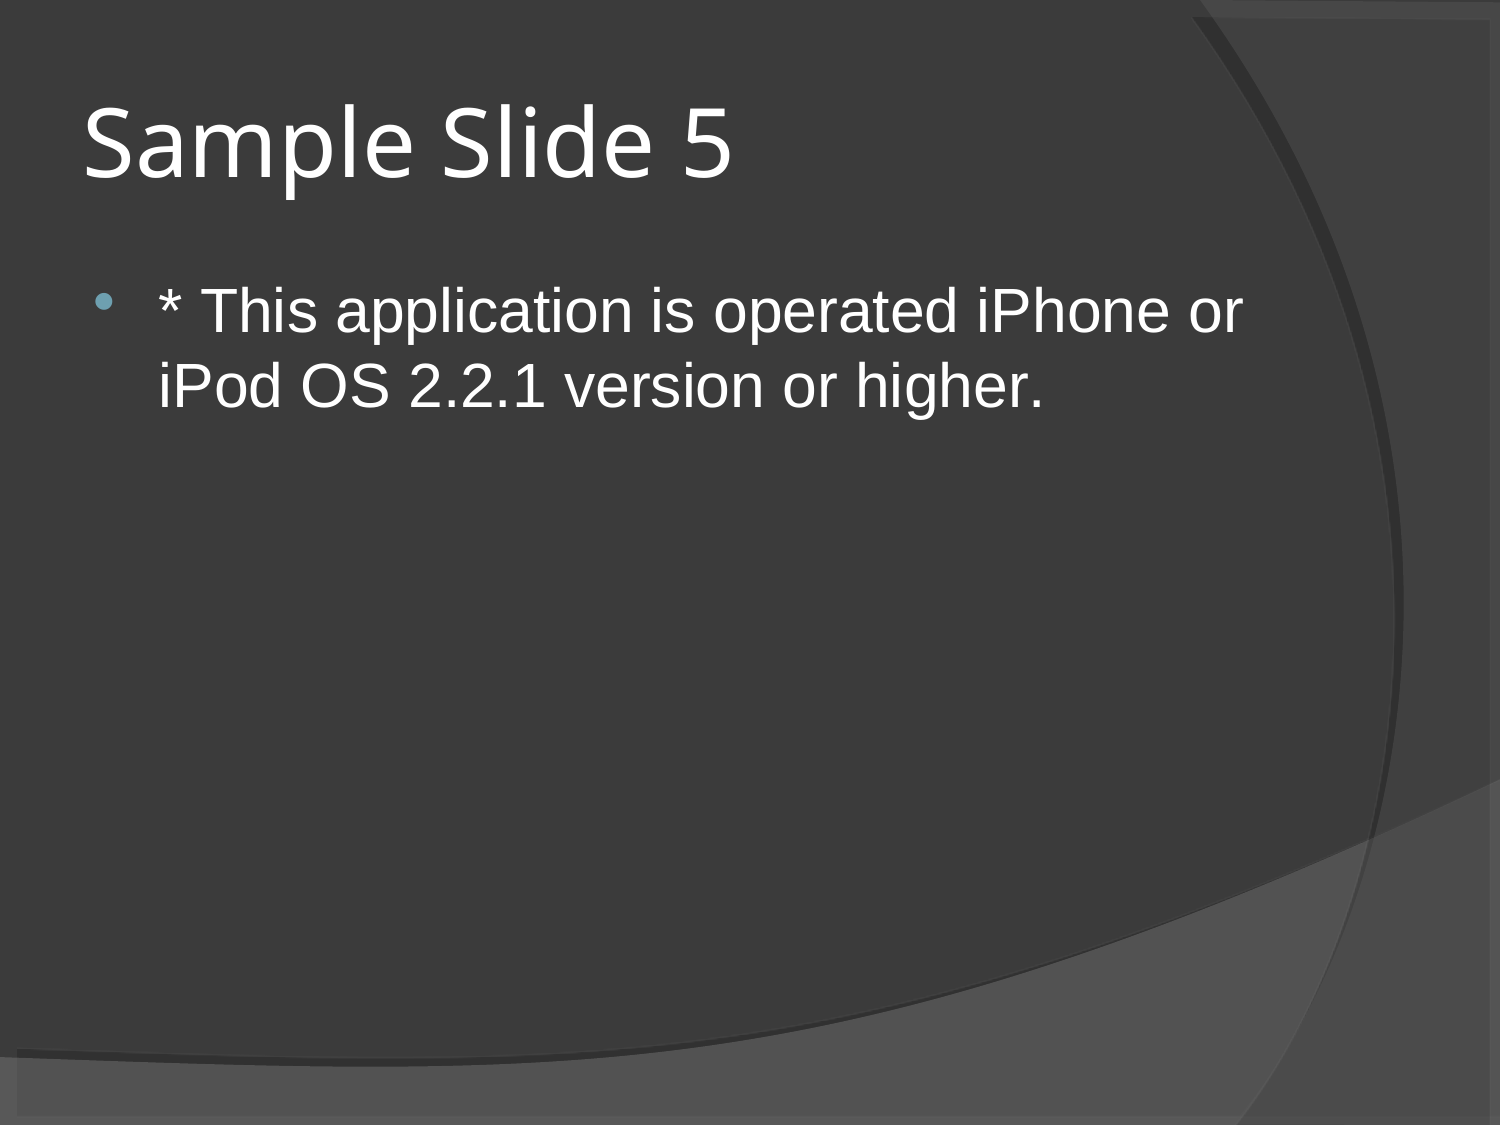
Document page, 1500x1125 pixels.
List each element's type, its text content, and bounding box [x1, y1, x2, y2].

list * This application is operated iPhone or iPod OS 2.2.1 version or higher. [74, 262, 1300, 1006]
title Sample Slide 5 [74, 45, 1300, 233]
